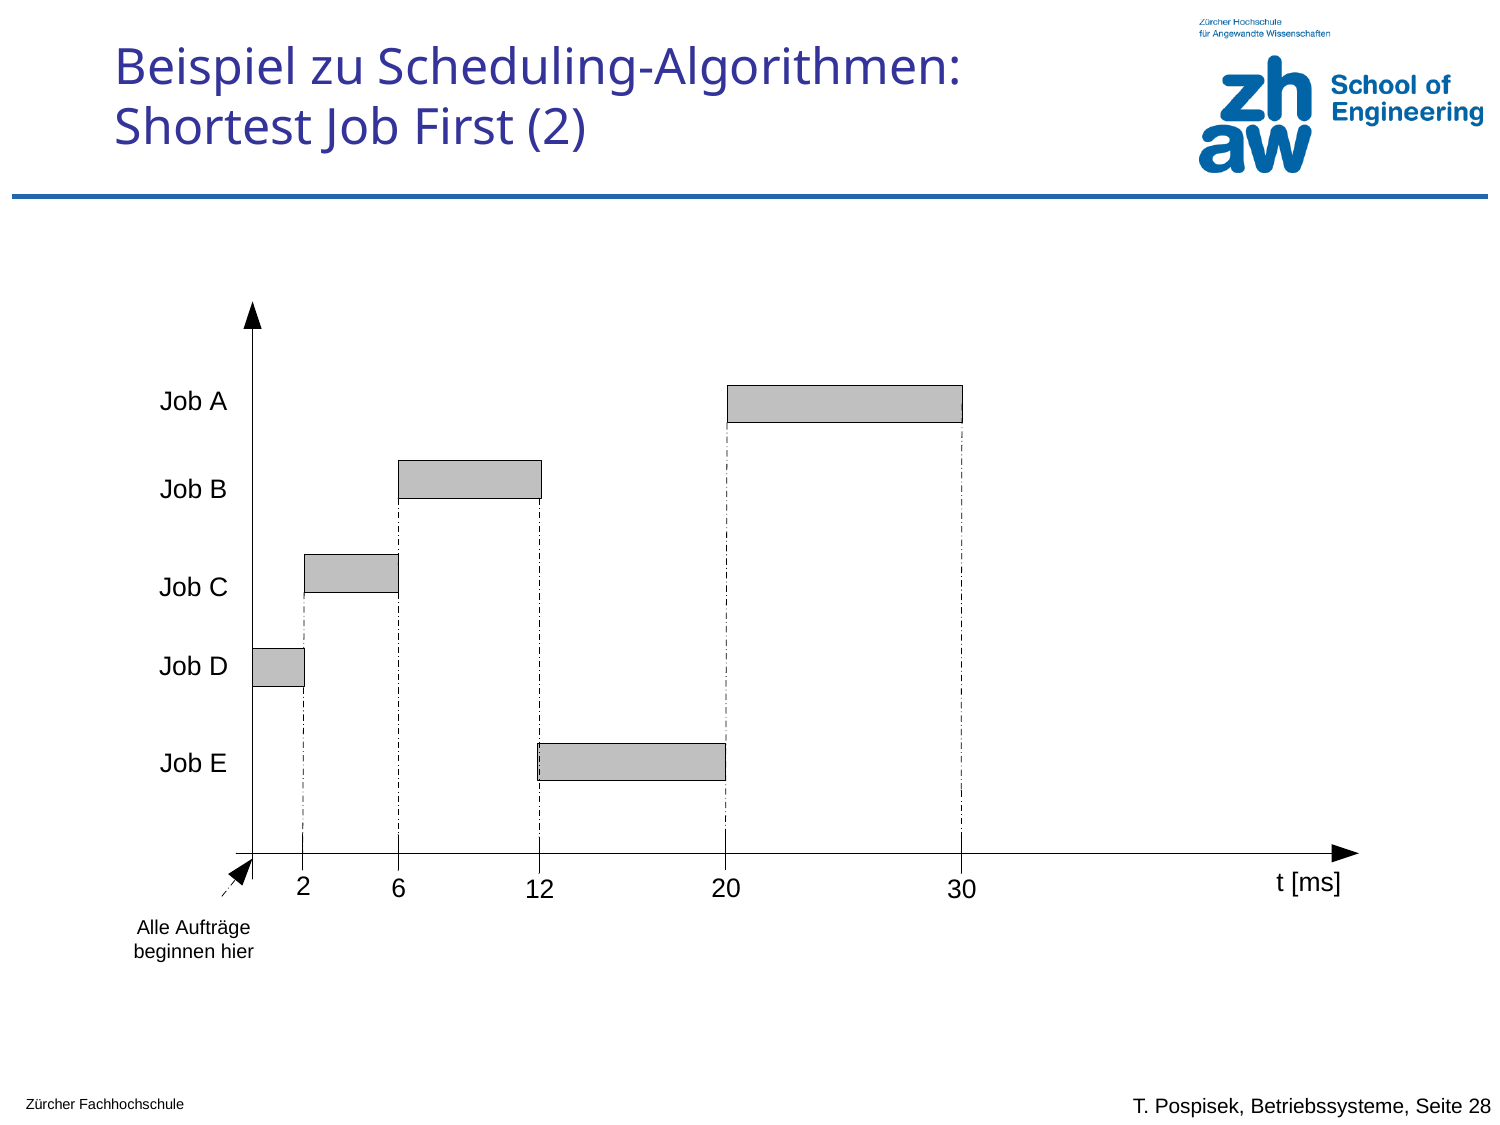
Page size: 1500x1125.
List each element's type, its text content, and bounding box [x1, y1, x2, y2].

title Beispiel zu Scheduling-Algorithmen: Shortest Job First (2) [99, 50, 1379, 163]
picture [1199, 19, 1483, 173]
picture [112, 268, 1392, 973]
